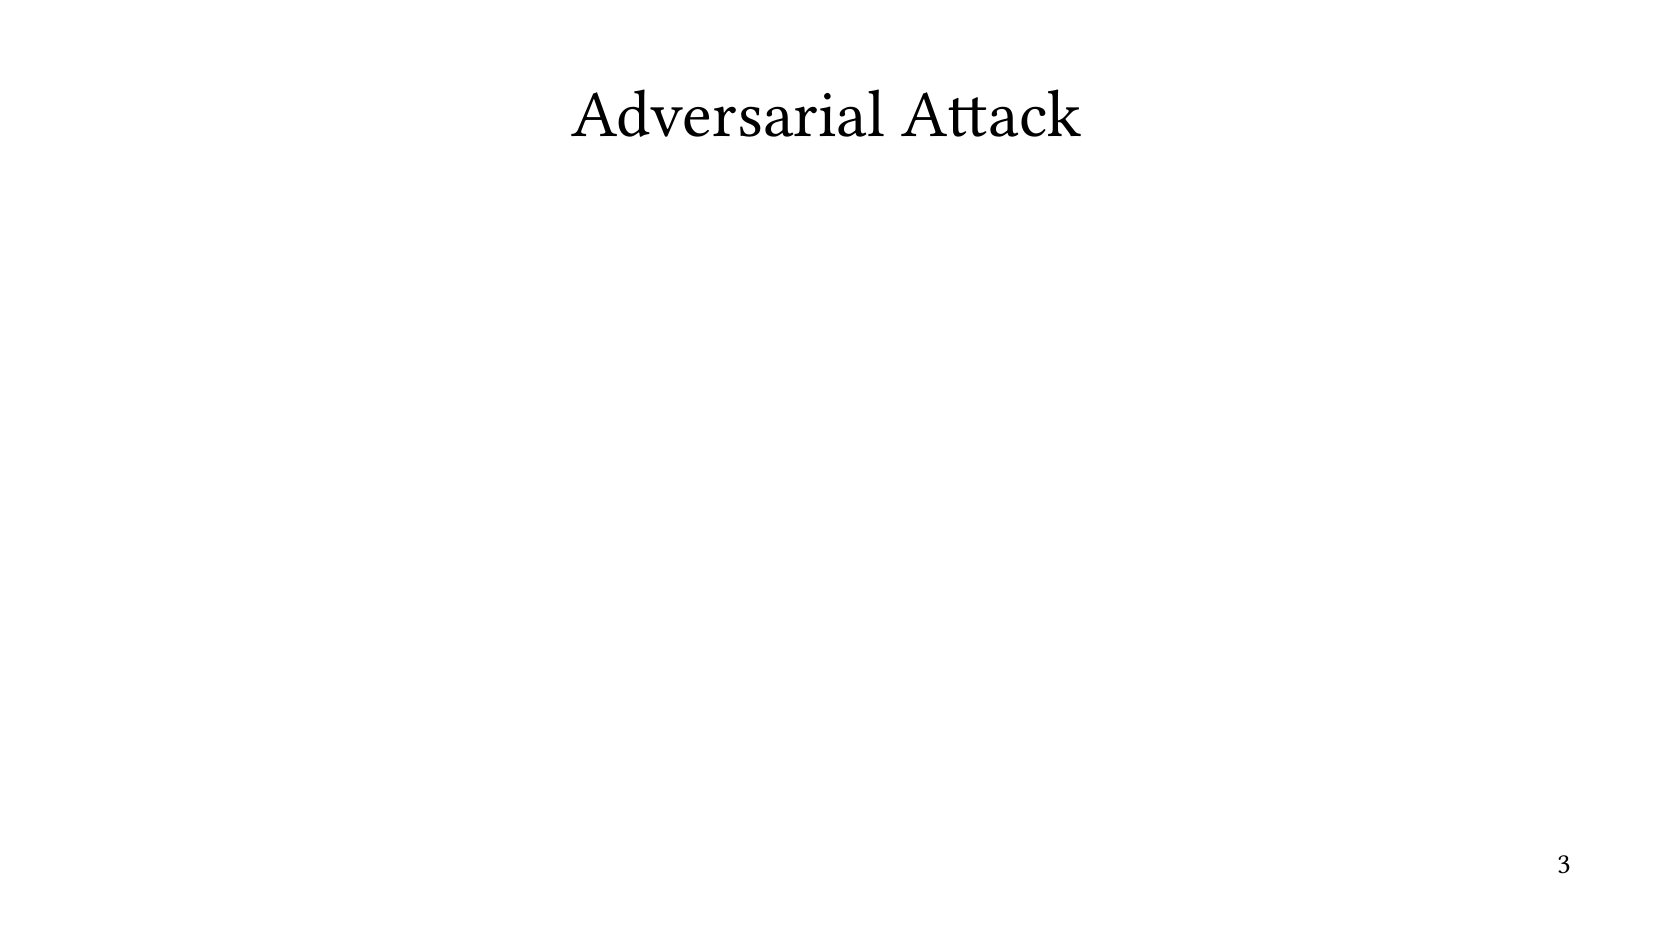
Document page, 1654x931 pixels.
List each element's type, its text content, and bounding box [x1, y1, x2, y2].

title Adversarial Attack [82, 37, 1571, 193]
